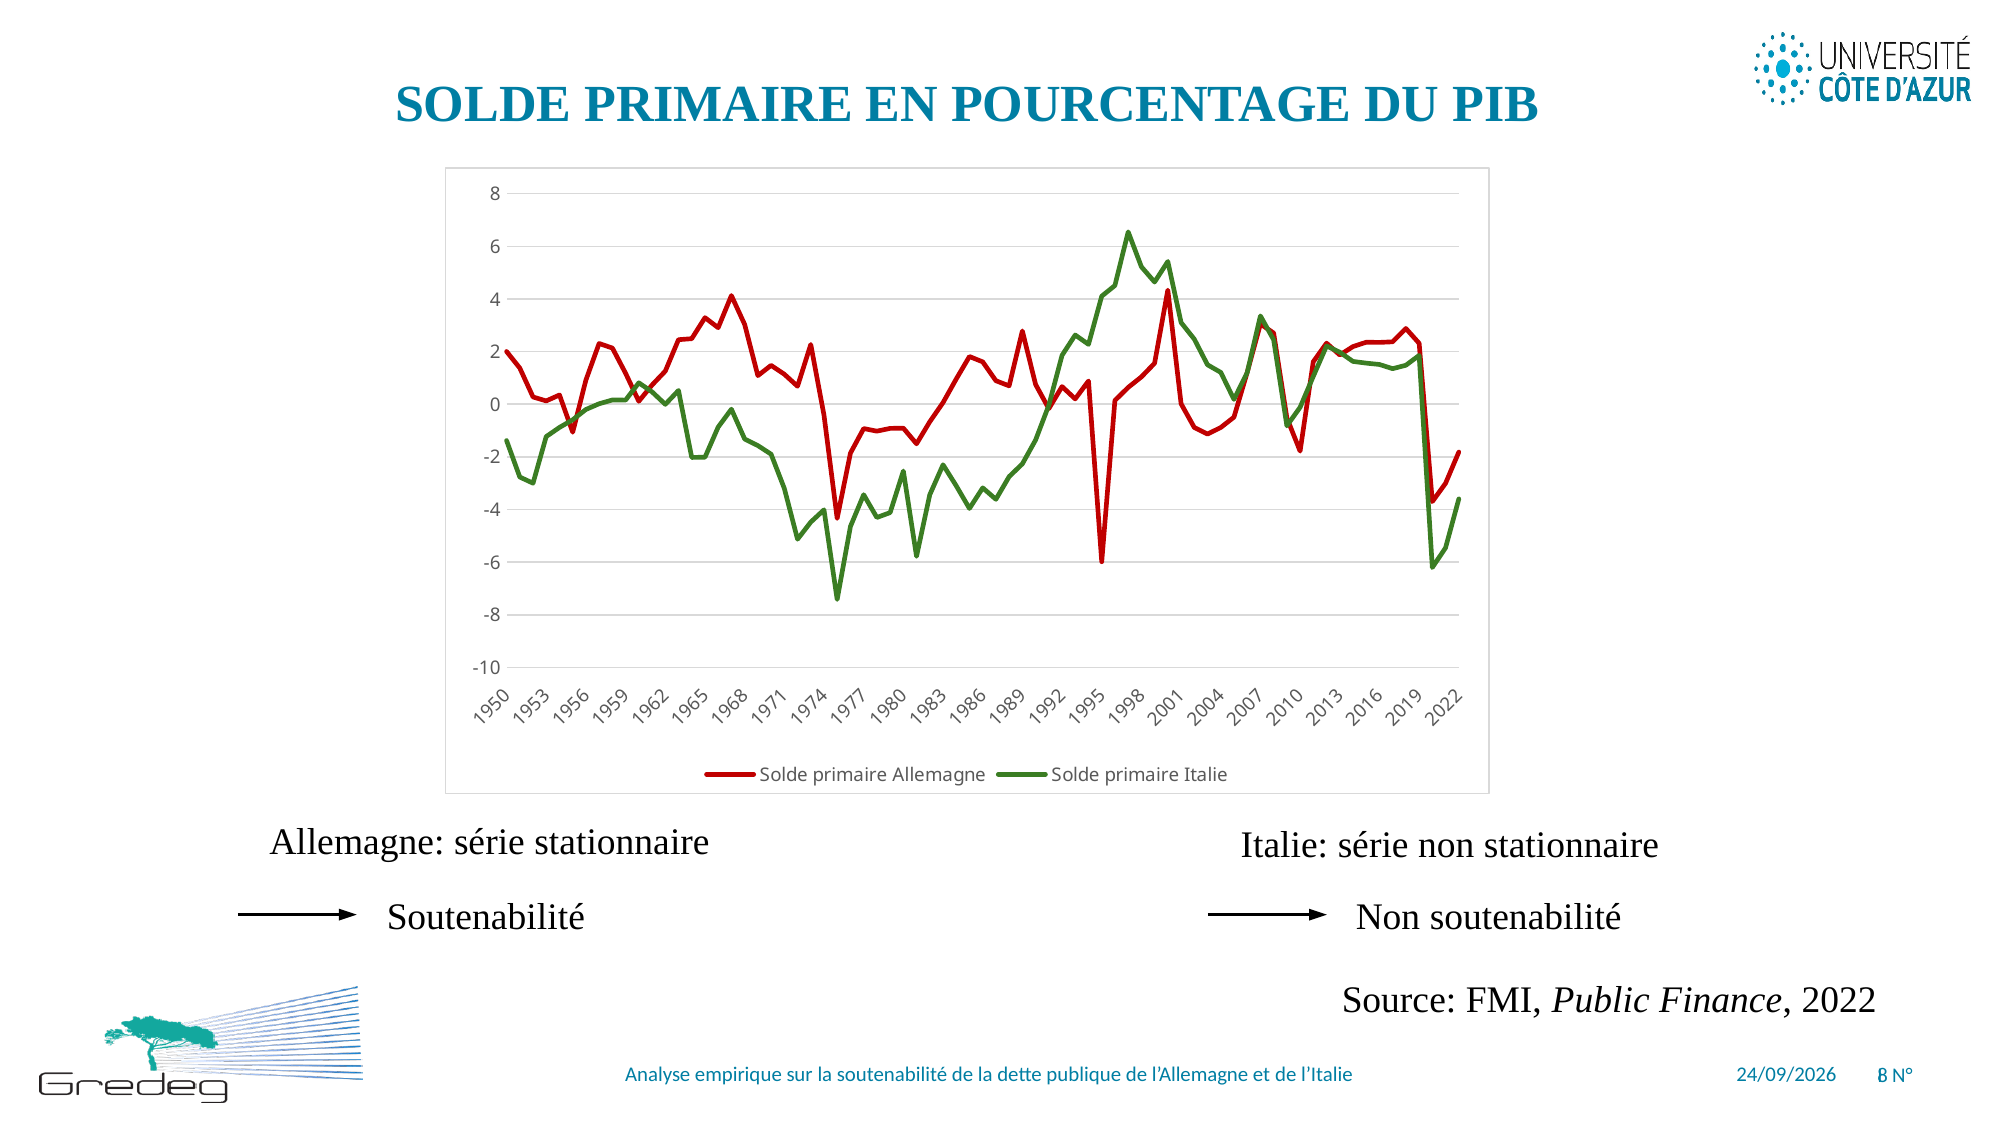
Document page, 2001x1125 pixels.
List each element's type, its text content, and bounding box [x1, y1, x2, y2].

text_box Source: FMI, Public Finance, 2022 [1326, 967, 2000, 1028]
text_box Non soutenabilité [1340, 884, 1725, 945]
text_box Allemagne: série stationnaire [254, 809, 751, 870]
title SOLDE PRIMAIRE EN POURCENTAGE DU PIB [48, 25, 1886, 184]
text_box 8 [1862, 1043, 1952, 1104]
text_box Italie: série non stationnaire [1225, 812, 1722, 874]
text_box 14/02/2025 [1721, 1042, 1876, 1103]
text_box Analyse empirique sur la soutenabilité de la dette publique de l’Allemagne et de l’Italie [477, 1042, 1502, 1103]
text_box Soutenabilité [371, 884, 660, 945]
chart [444, 167, 1490, 795]
